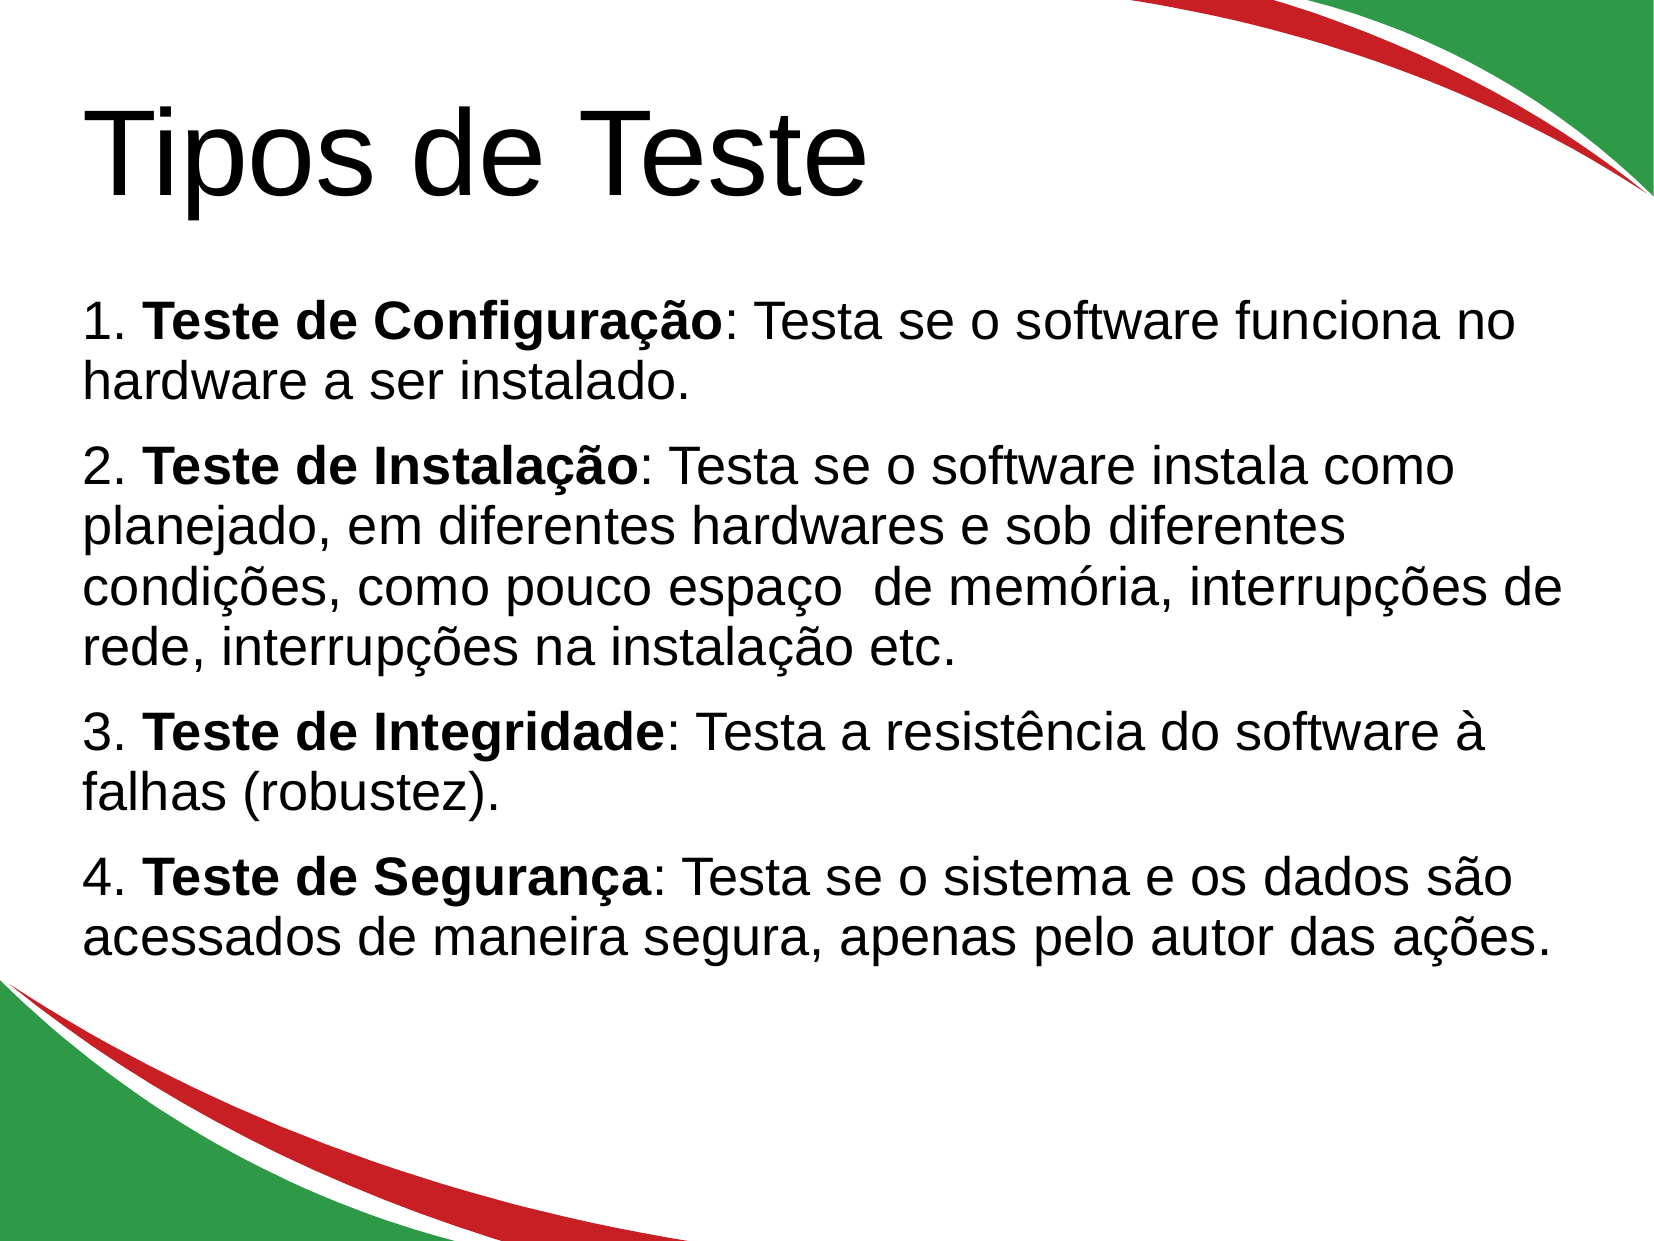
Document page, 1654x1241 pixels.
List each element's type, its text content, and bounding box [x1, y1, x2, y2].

list 1. Teste de Configuração: Testa se o software funciona no hardware a ser instalado. 2. Teste de Instalação: Testa se o software instala como planejado, em diferentes hardwares e sob diferentes condições, como pouco espaço de memória, interrupções de rede, interrupções na instalação etc. 3. Teste de Integridade: Testa a resistência do software à falhas (robustez). 4. Teste de Segurança: Testa se o sistema e os dados são acessados de maneira segura, apenas pelo autor das ações. [82, 290, 1571, 1010]
title Tipos de Teste [82, 49, 1571, 257]
